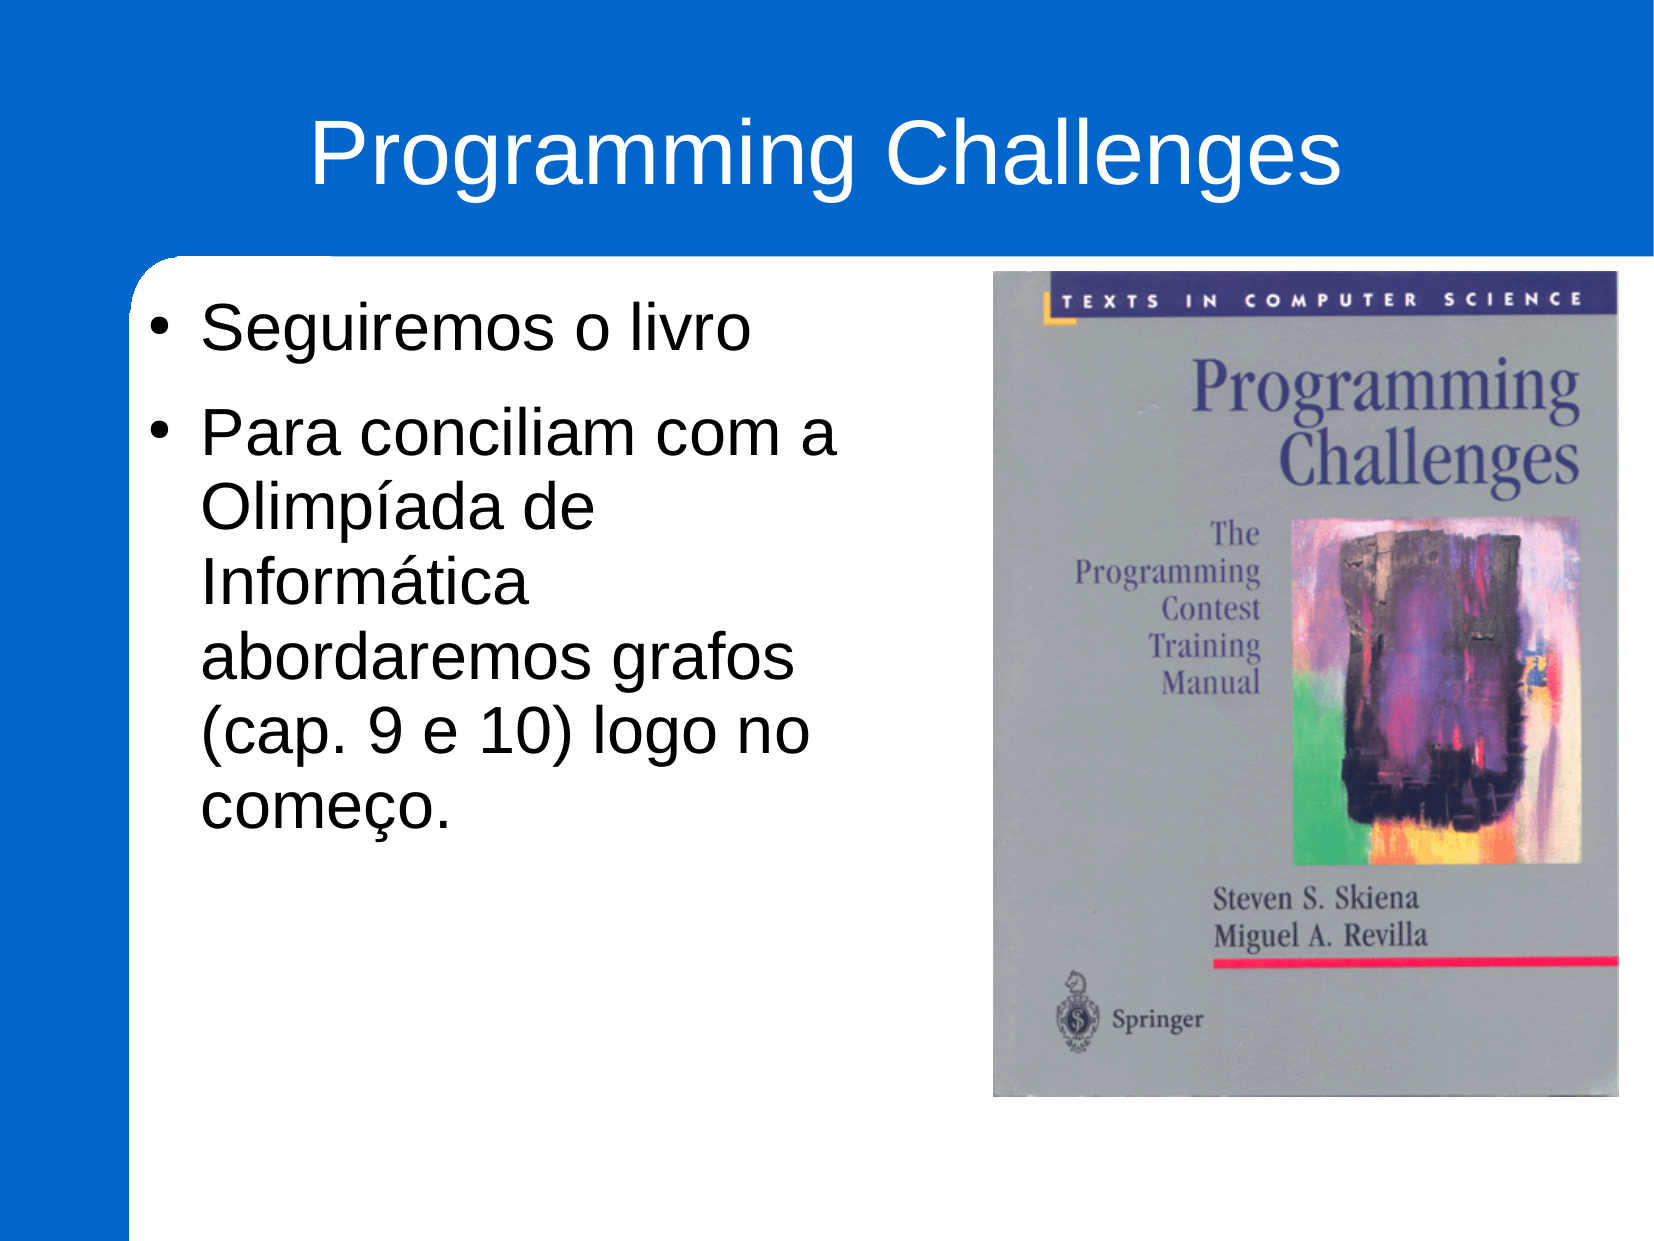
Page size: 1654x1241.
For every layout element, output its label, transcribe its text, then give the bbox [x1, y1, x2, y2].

title Programming Challenges [82, 49, 1571, 257]
list Seguiremos o livro Para conciliam com a Olimpíada de Informática abordaremos grafos (cap. 9 e 10) logo no começo. [129, 290, 857, 1010]
picture [993, 271, 1619, 1097]
